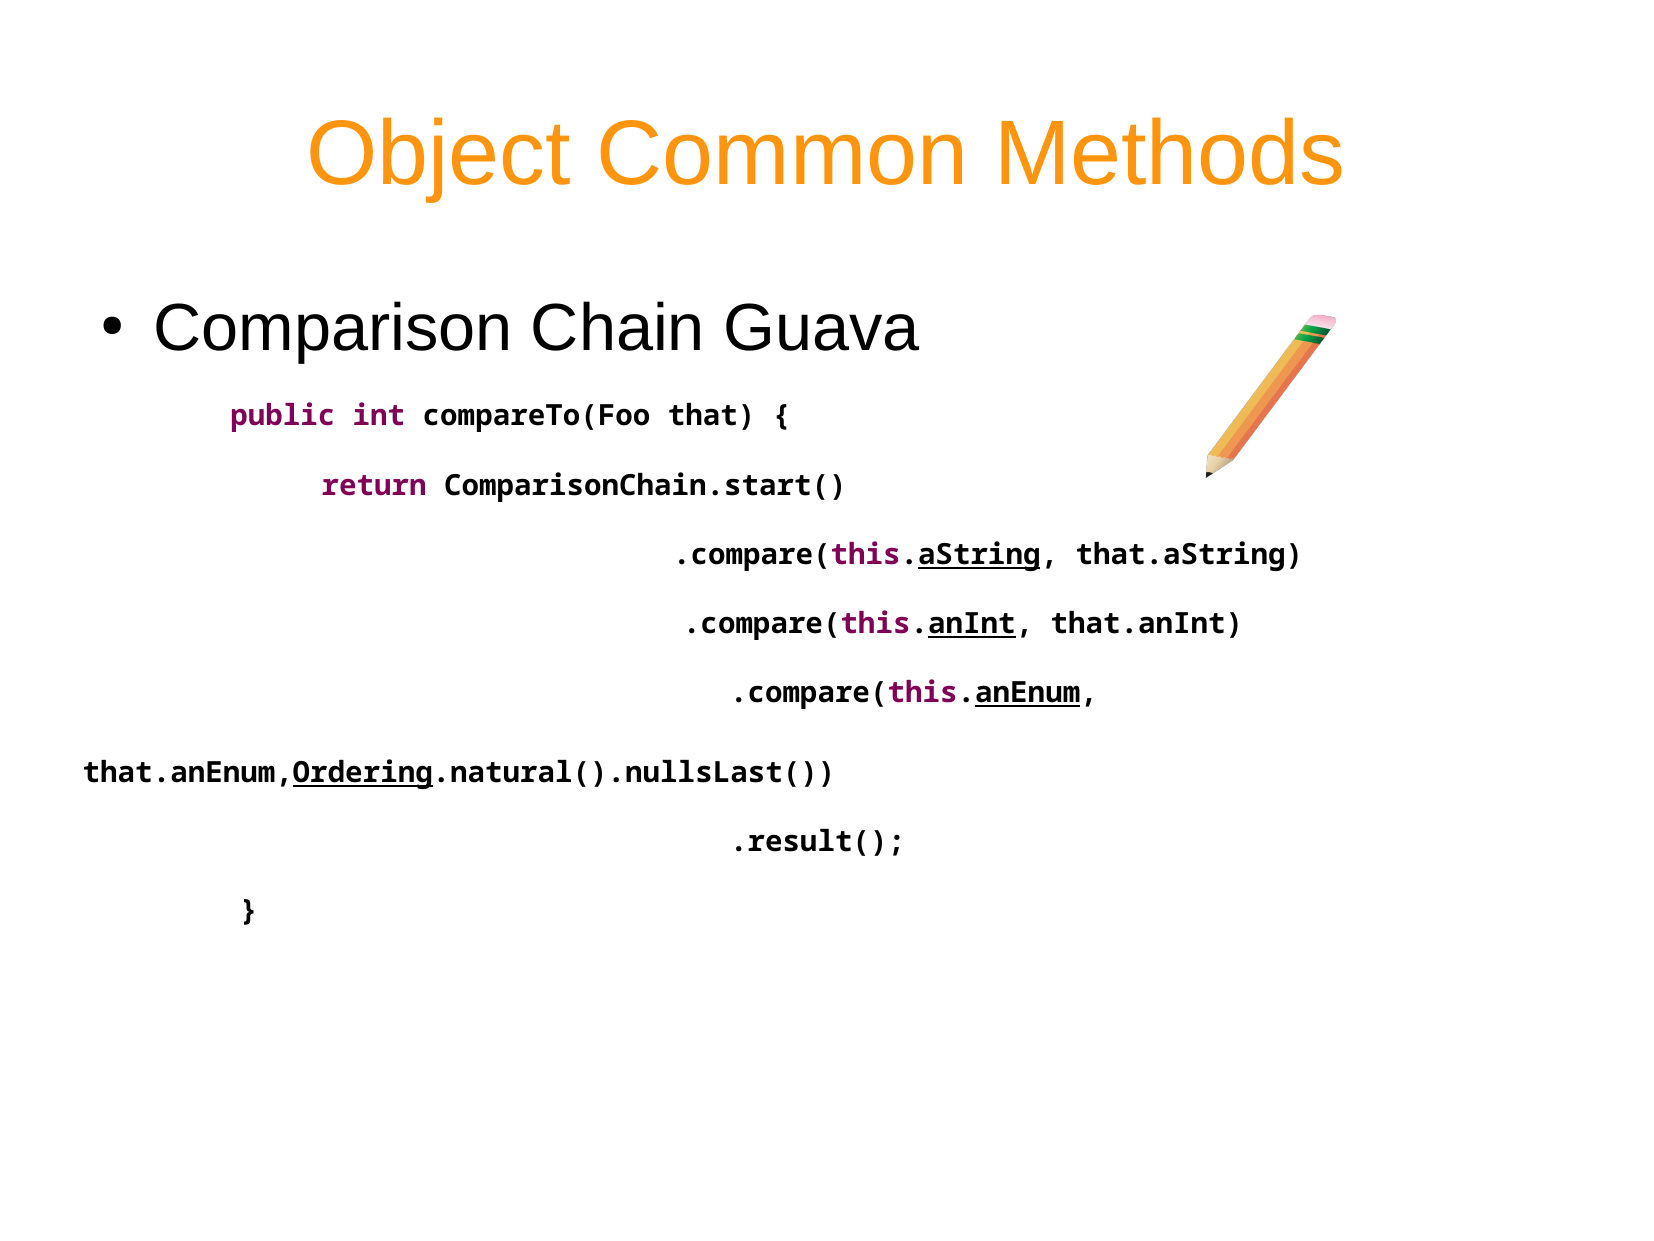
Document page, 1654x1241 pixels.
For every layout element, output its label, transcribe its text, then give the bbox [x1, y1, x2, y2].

title Object Common Methods [82, 49, 1571, 257]
picture [1202, 314, 1339, 478]
list Comparison Chain Guava public int compareTo(Foo that) { return ComparisonChain.start() .compare(this.aString, that.aString) .compare(this.anInt, that.anInt) .compare(this.anEnum, that.anEnum,Ordering.natural().nullsLast()) .result(); } [82, 290, 1571, 1010]
